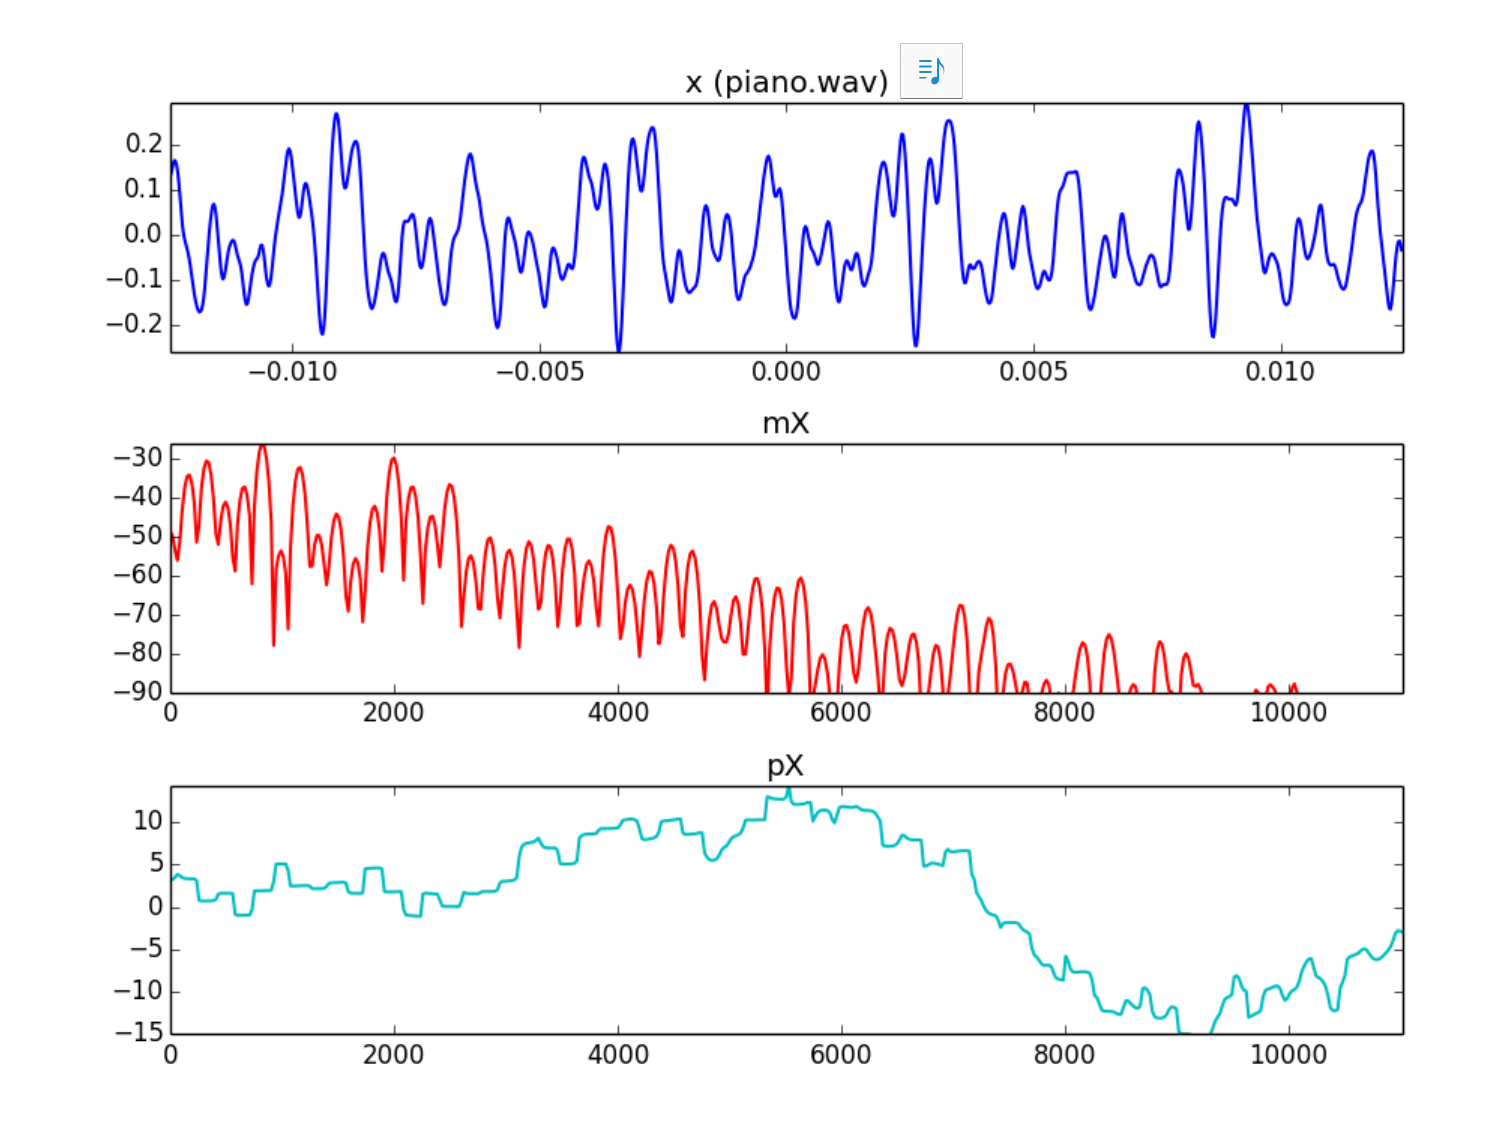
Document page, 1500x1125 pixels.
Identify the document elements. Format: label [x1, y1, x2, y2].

text_box [900, 43, 964, 100]
picture [79, 43, 1430, 1094]
